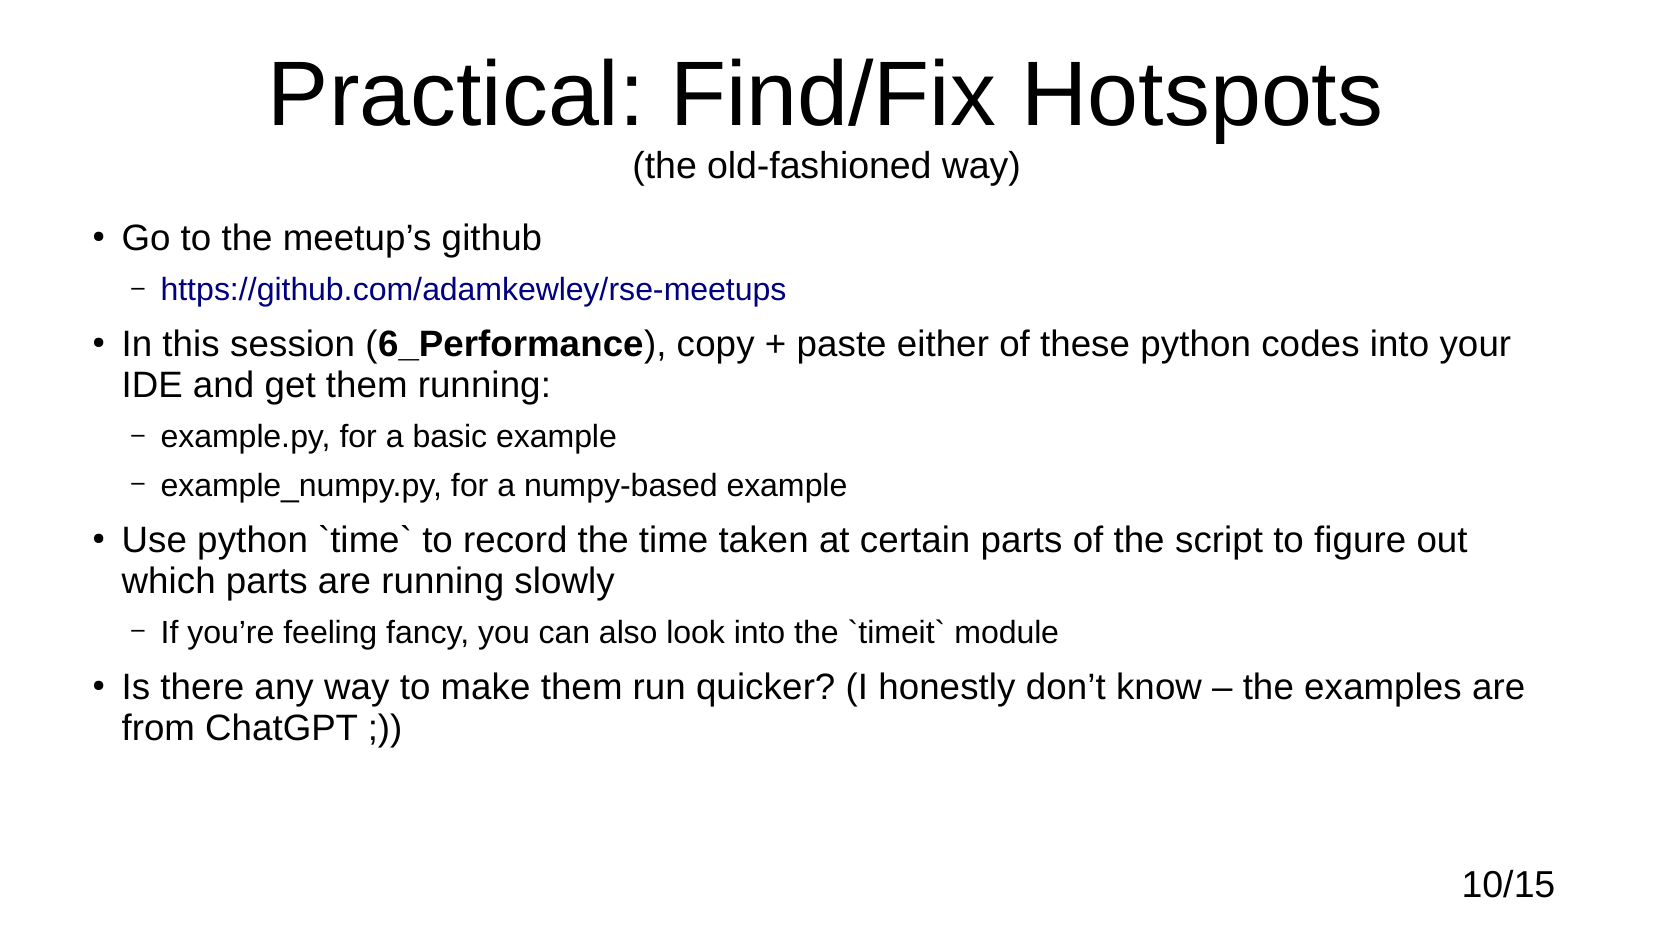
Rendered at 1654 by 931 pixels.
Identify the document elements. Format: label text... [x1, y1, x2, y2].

text_box <number>/15 [1446, 856, 1625, 931]
title Practical: Find/Fix Hotspots (the old-fashioned way) [82, 37, 1571, 193]
list Go to the meetup’s github https://github.com/adamkewley/rse-meetups In this session (6_Performance), copy + paste either of these python codes into your IDE and get them running: example.py, for a basic example example_numpy.py, for a numpy-based example Use python `time` to record the time taken at certain parts of the script to figure out which parts are running slowly If you’re feeling fancy, you can also look into the `timeit` module Is there any way to make them run quicker? (I honestly don’t know – the examples are from ChatGPT ;)) [82, 217, 1571, 758]
